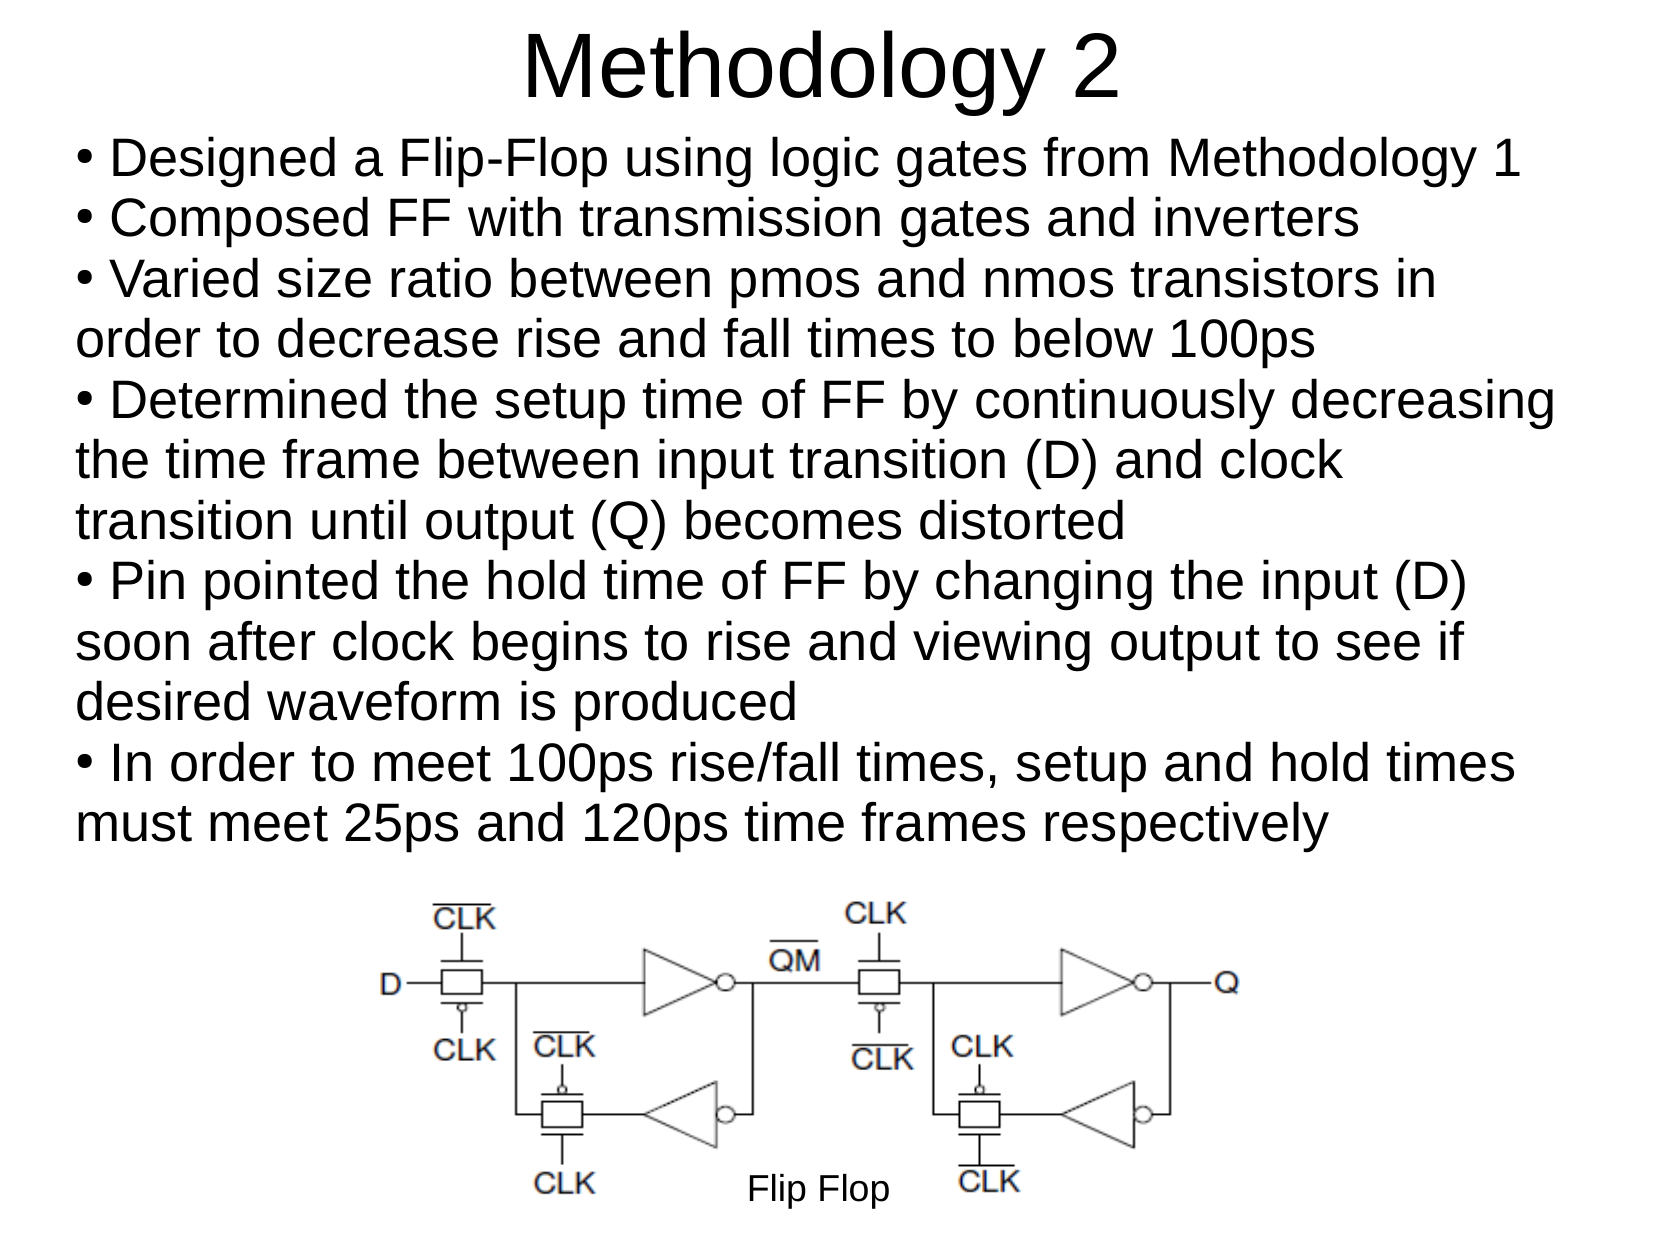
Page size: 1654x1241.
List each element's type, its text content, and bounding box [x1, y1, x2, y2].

subtitle Designed a Flip-Flop using logic gates from Methodology 1 Composed FF with transmission gates and inverters Varied size ratio between pmos and nmos transistors in order to decrease rise and fall times to below 100ps Determined the setup time of FF by continuously decreasing the time frame between input transition (D) and clock transition until output (Q) becomes distorted Pin pointed the hold time of FF by changing the input (D) soon after clock begins to rise and viewing output to see if desired waveform is produced In order to meet 100ps rise/fall times, setup and hold times must meet 25ps and 120ps time frames respectively [75, 127, 1576, 854]
picture [337, 862, 1294, 1238]
title Methodology 2 [112, 0, 1534, 127]
text_box Flip Flop [732, 1160, 905, 1218]
